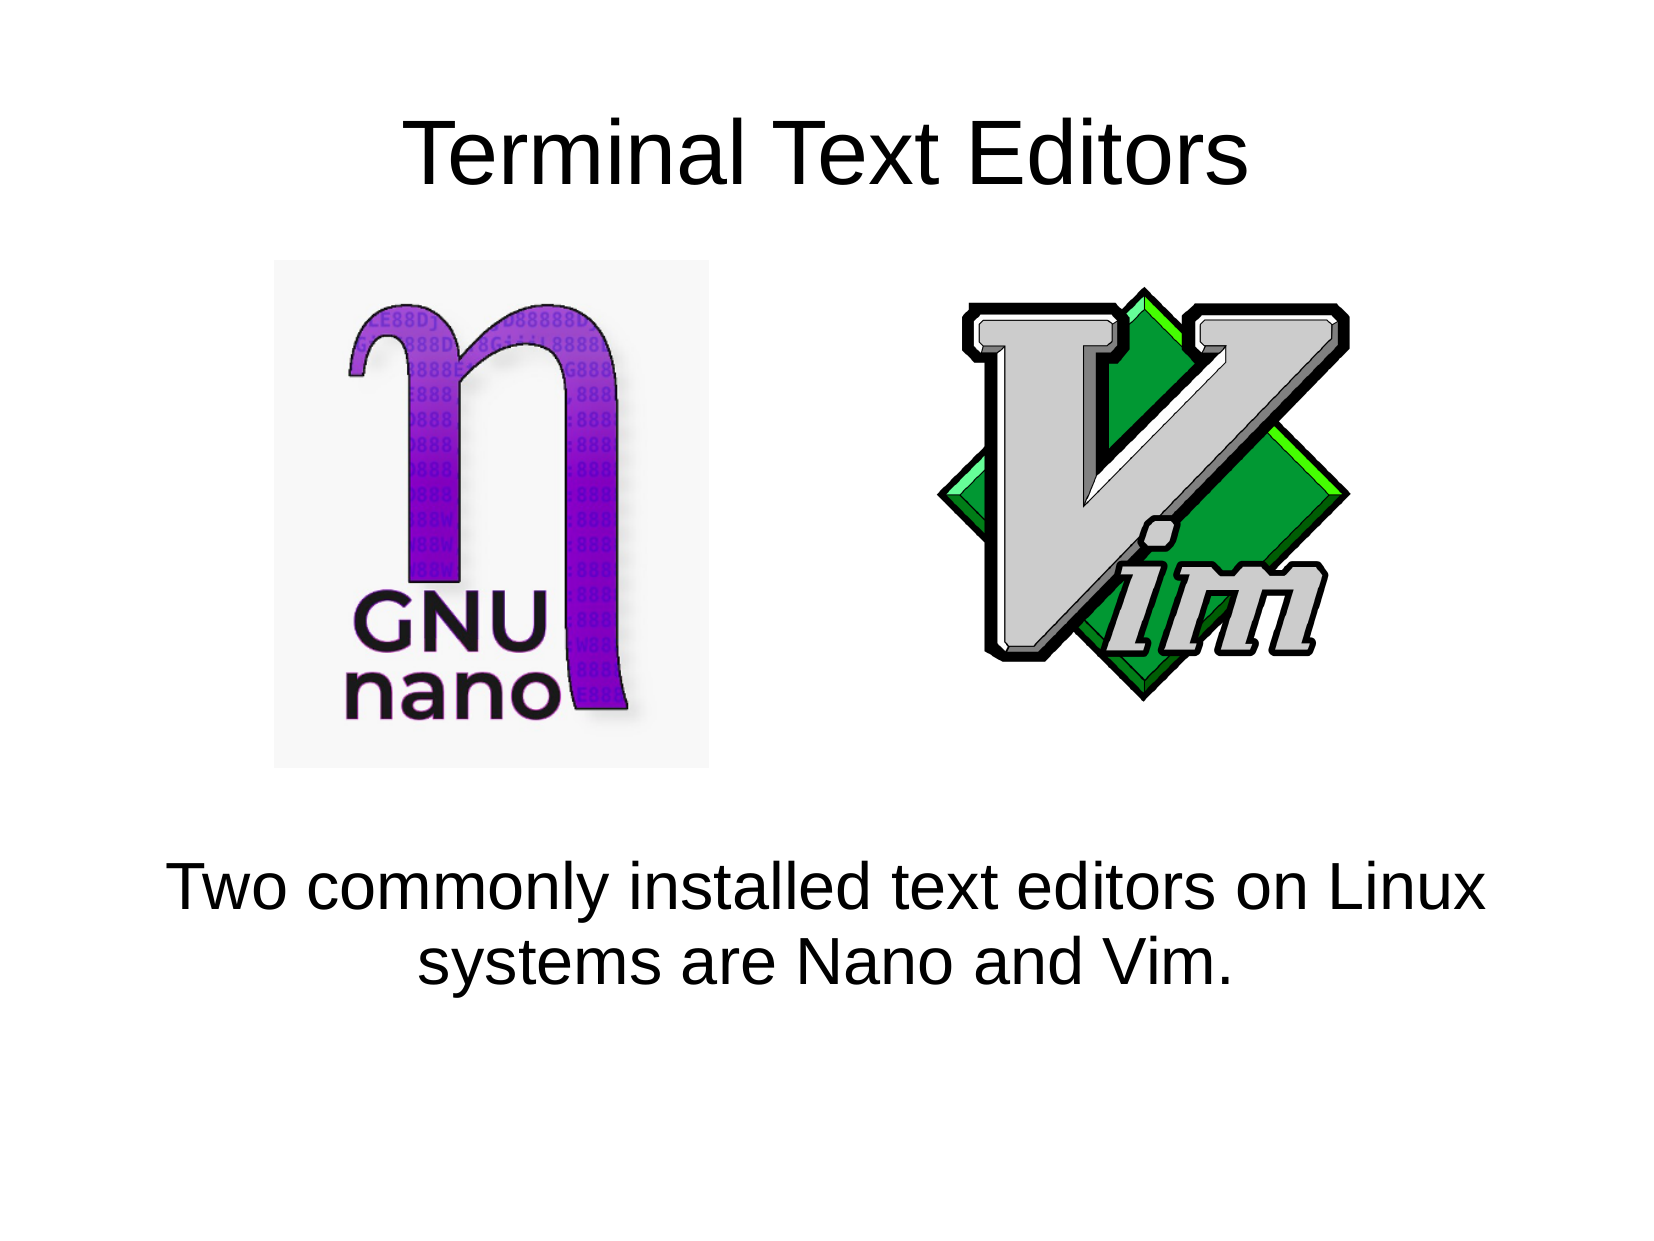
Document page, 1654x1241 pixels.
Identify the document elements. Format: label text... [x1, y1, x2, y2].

picture [274, 260, 709, 768]
title Terminal Text Editors [82, 49, 1571, 257]
subtitle Two commonly installed text editors on Linux systems are Nano and Vim. [82, 290, 1571, 1109]
picture [933, 283, 1374, 721]
